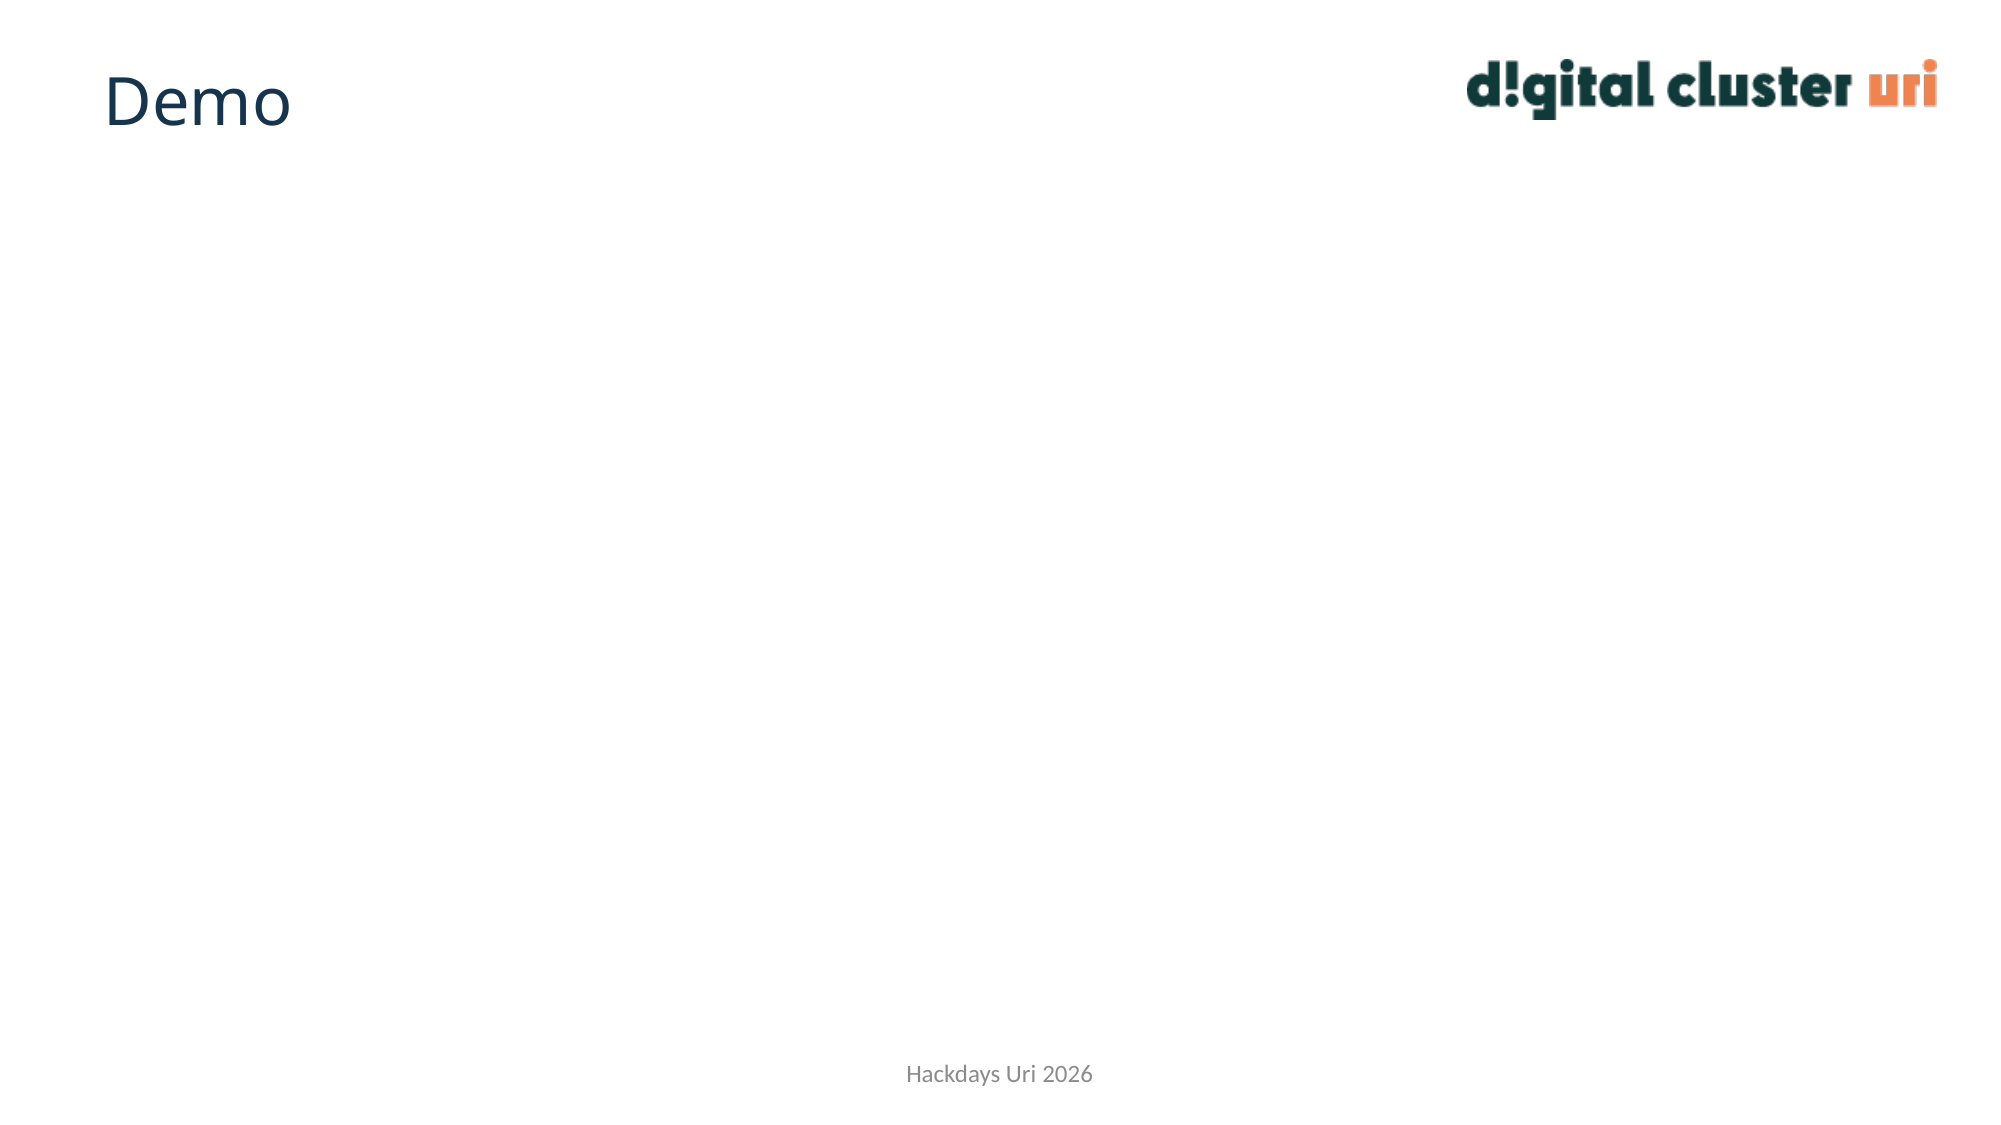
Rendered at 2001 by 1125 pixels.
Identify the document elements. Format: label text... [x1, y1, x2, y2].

title Demo [88, 59, 1863, 189]
picture [1863, 59, 1937, 120]
footer Hackdays Uri 2026 [662, 1042, 1338, 1103]
